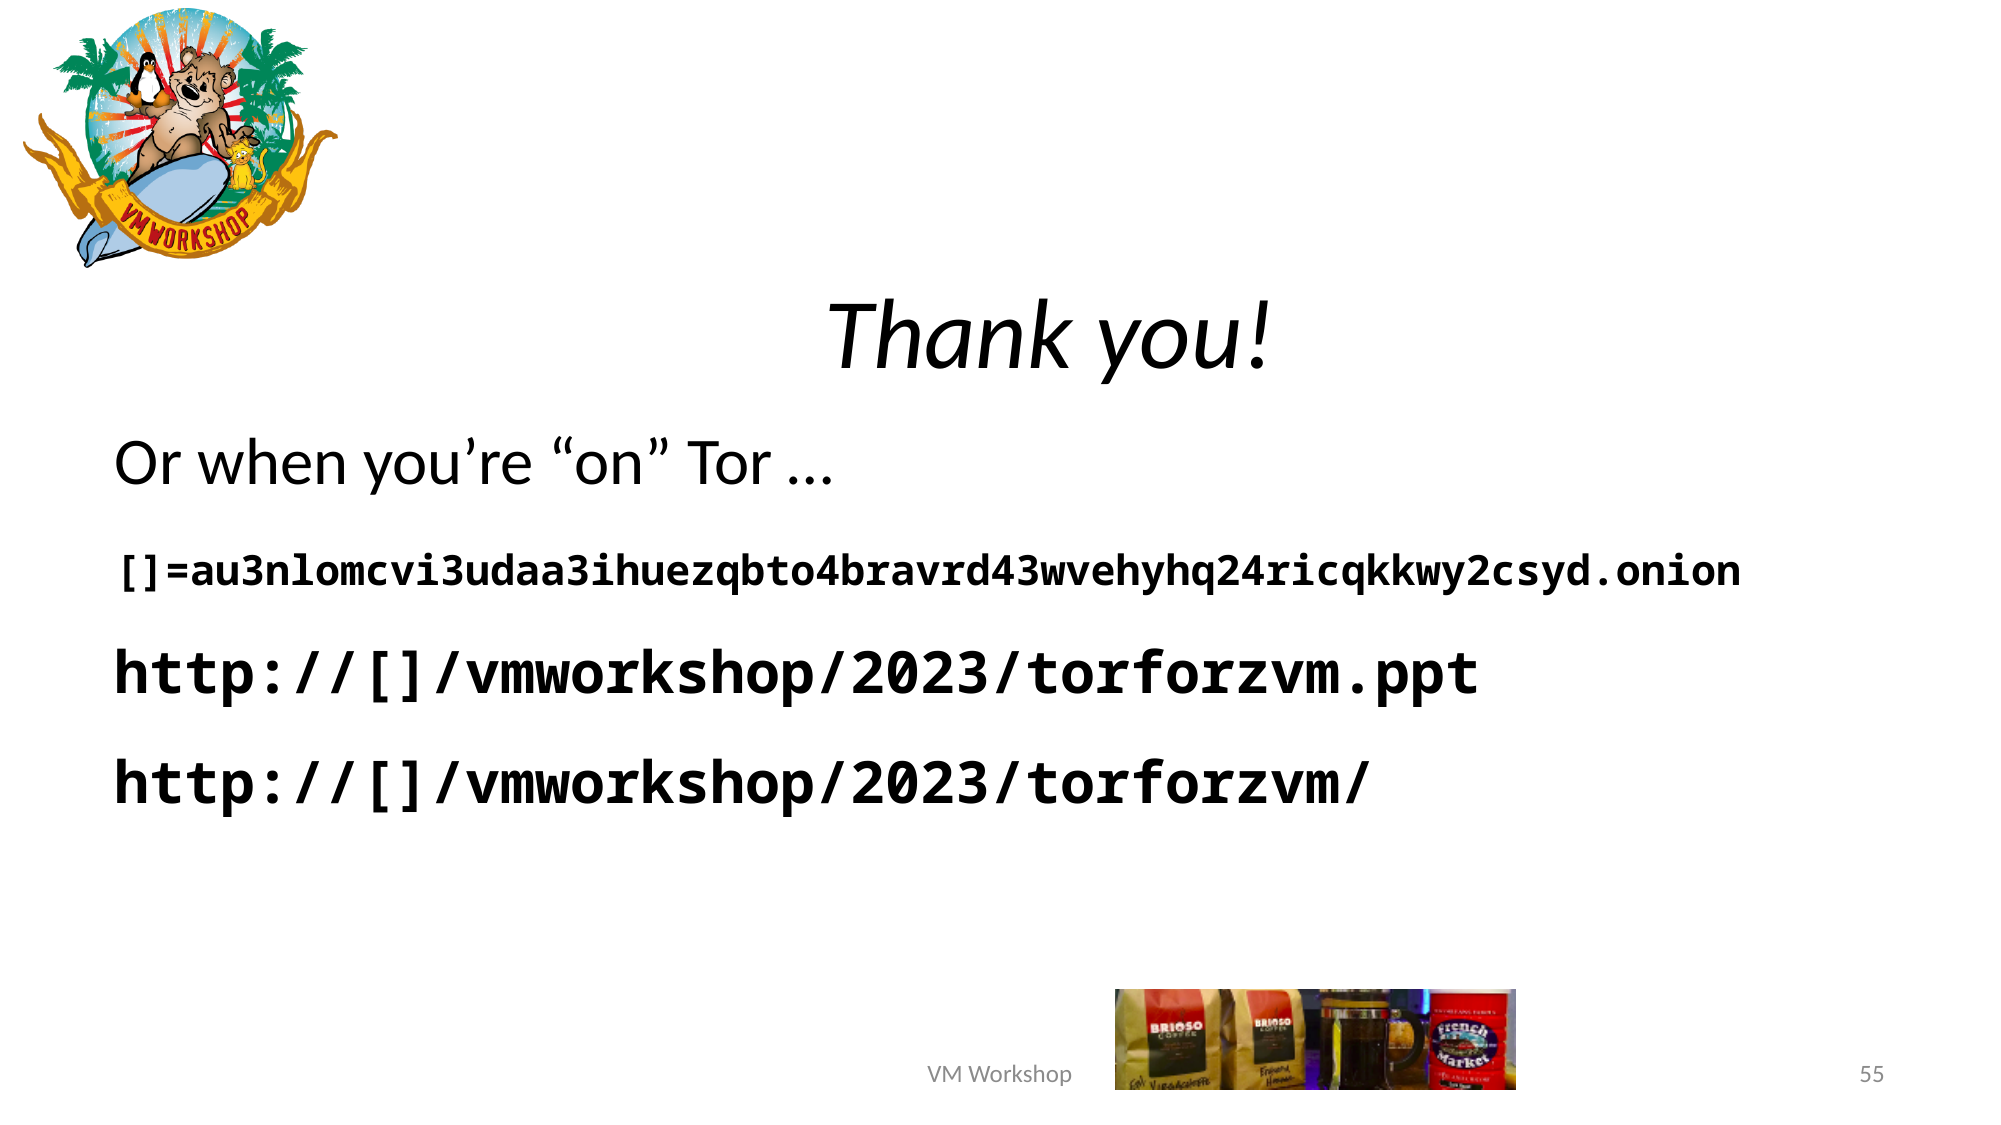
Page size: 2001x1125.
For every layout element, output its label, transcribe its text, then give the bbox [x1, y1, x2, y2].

list Thank you! Or when you’re “on” Tor … []=au3nlomcvi3udaa3ihuezqbto4bravrd43wvehyhq24ricqkkwy2csyd.onion http://[]/vmworkshop/2023/torforzvm.ppt http://[]/vmworkshop/2023/torforzvm/ [99, 260, 2000, 1004]
picture [23, 8, 338, 269]
picture [1115, 1004, 1516, 1090]
